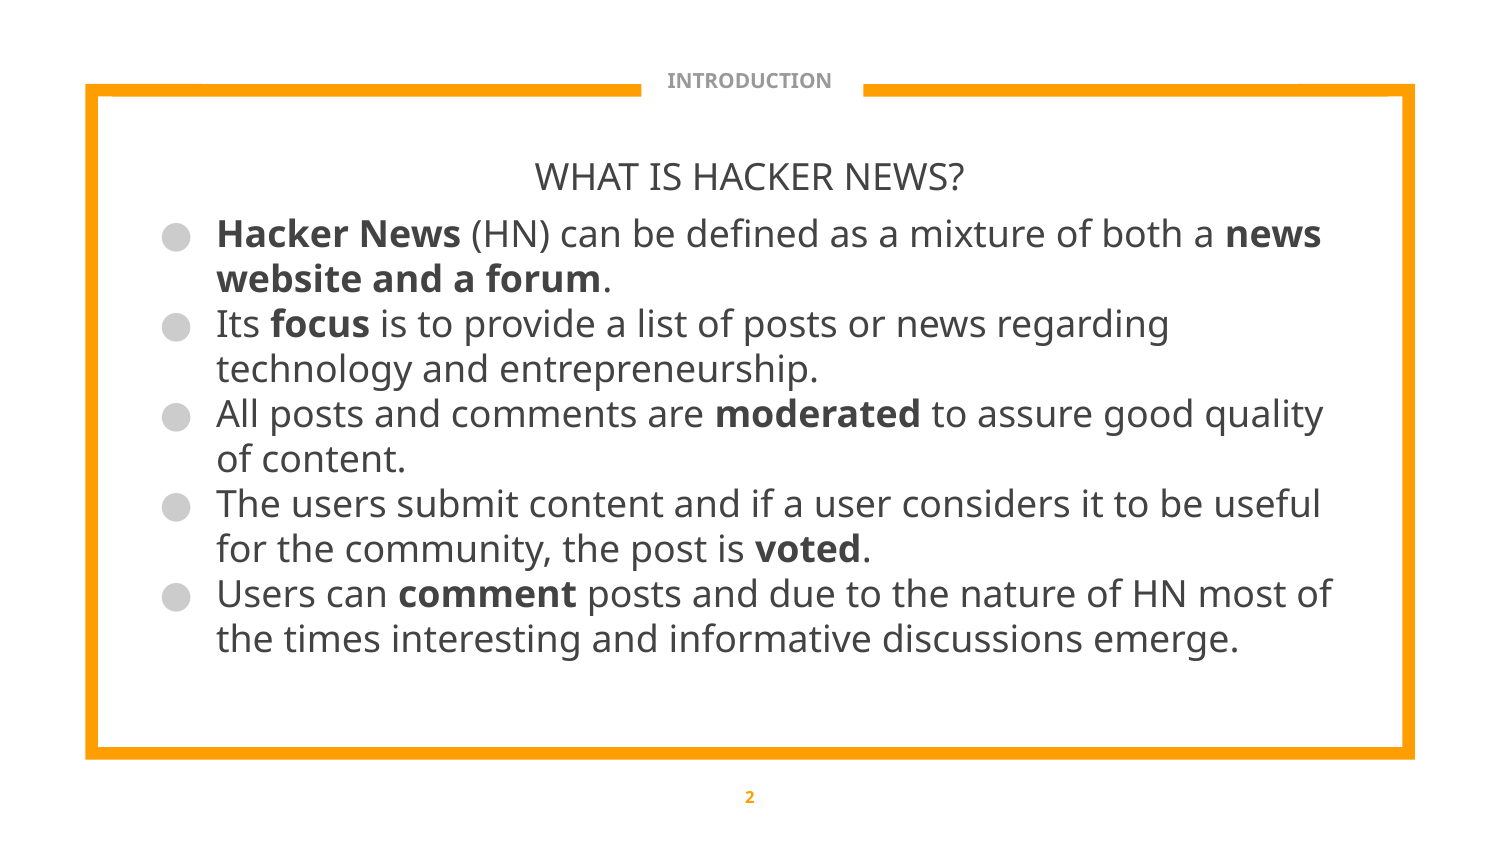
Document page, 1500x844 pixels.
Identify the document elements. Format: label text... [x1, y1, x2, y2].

slide_number <number> [0, 753, 1500, 844]
list WHAT IS HACKER NEWS? Hacker News (HN) can be defined as a mixture of both a news website and a forum. Its focus is to provide a list of posts or news regarding technology and entrepreneurship. All posts and comments are moderated to assure good quality of content. The users submit content and if a user considers it to be useful for the community, the post is voted. Users can comment posts and due to the nature of HN most of the times interesting and informative discussions emerge. [126, 137, 1374, 719]
title INTRODUCTION [641, 53, 859, 137]
